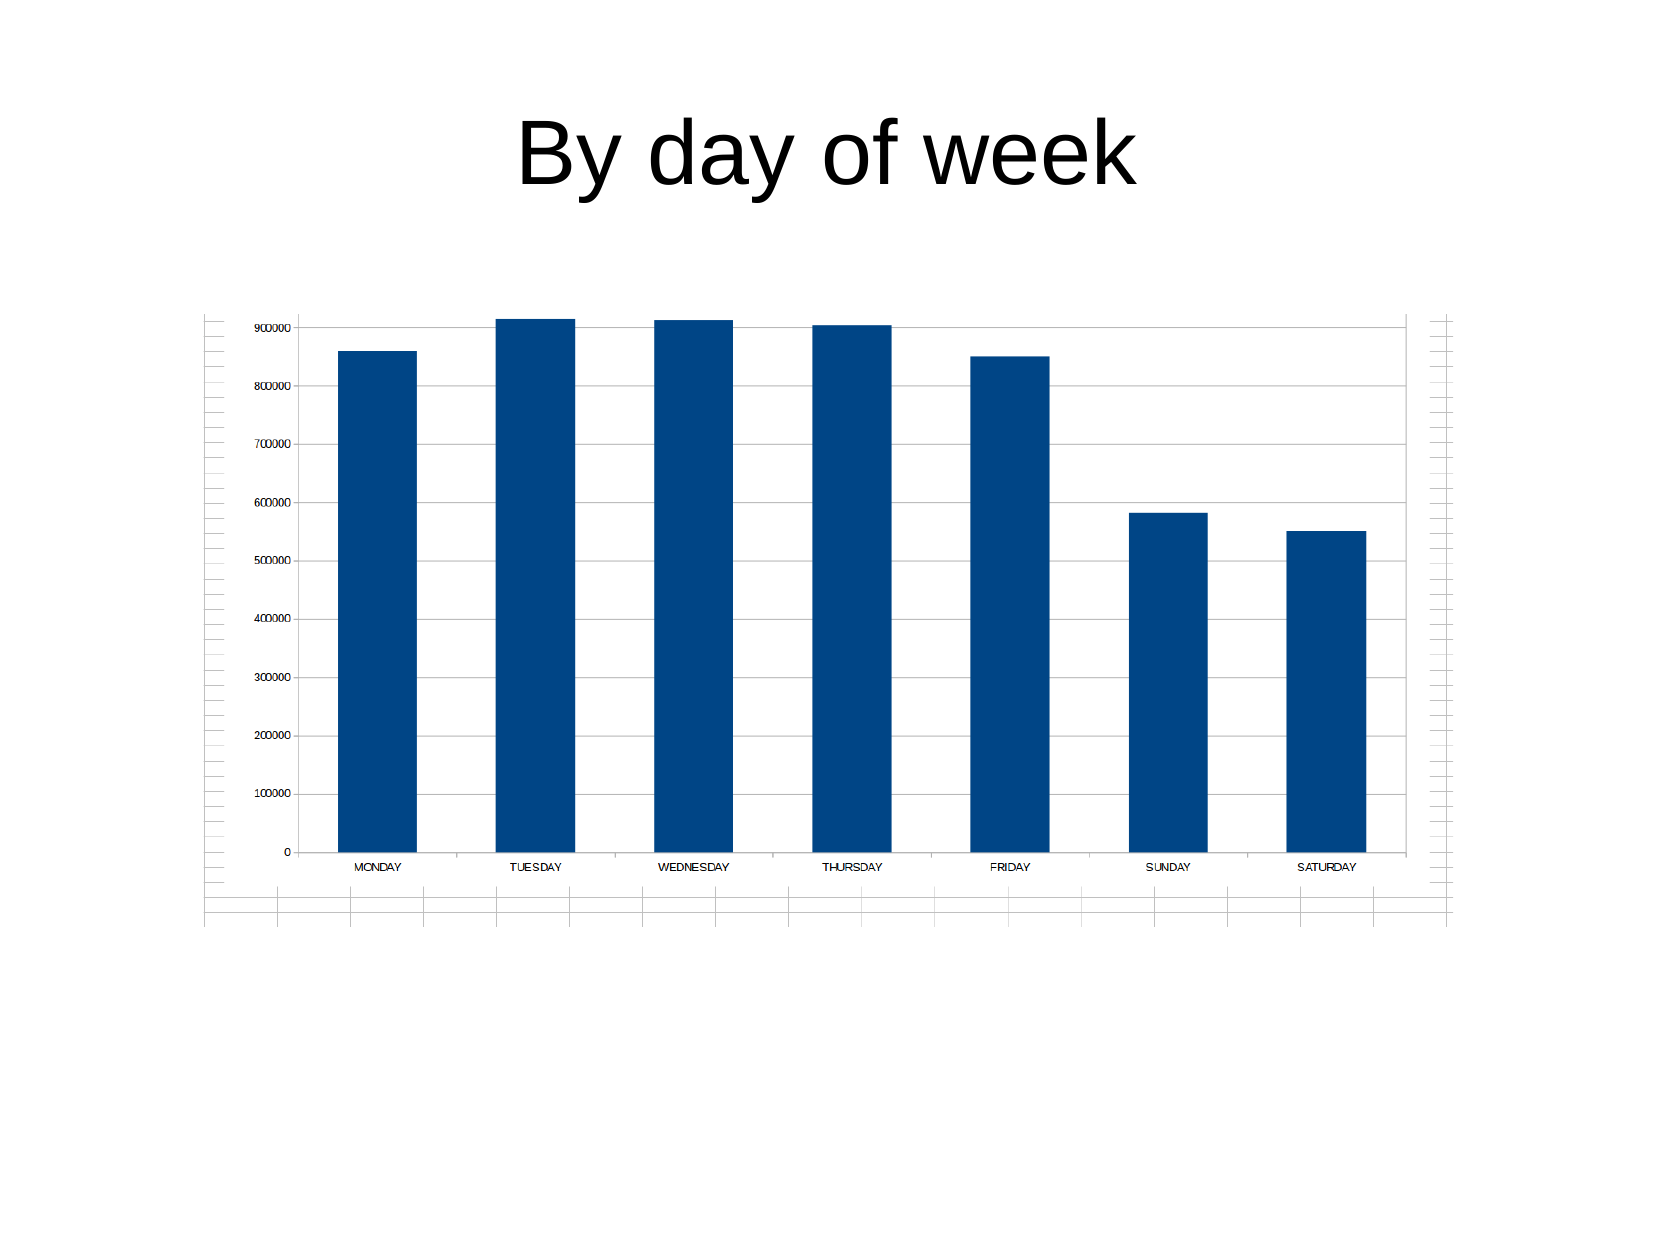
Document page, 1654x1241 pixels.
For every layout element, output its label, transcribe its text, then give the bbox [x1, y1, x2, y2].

title By day of week [82, 49, 1571, 257]
picture [203, 314, 1454, 927]
